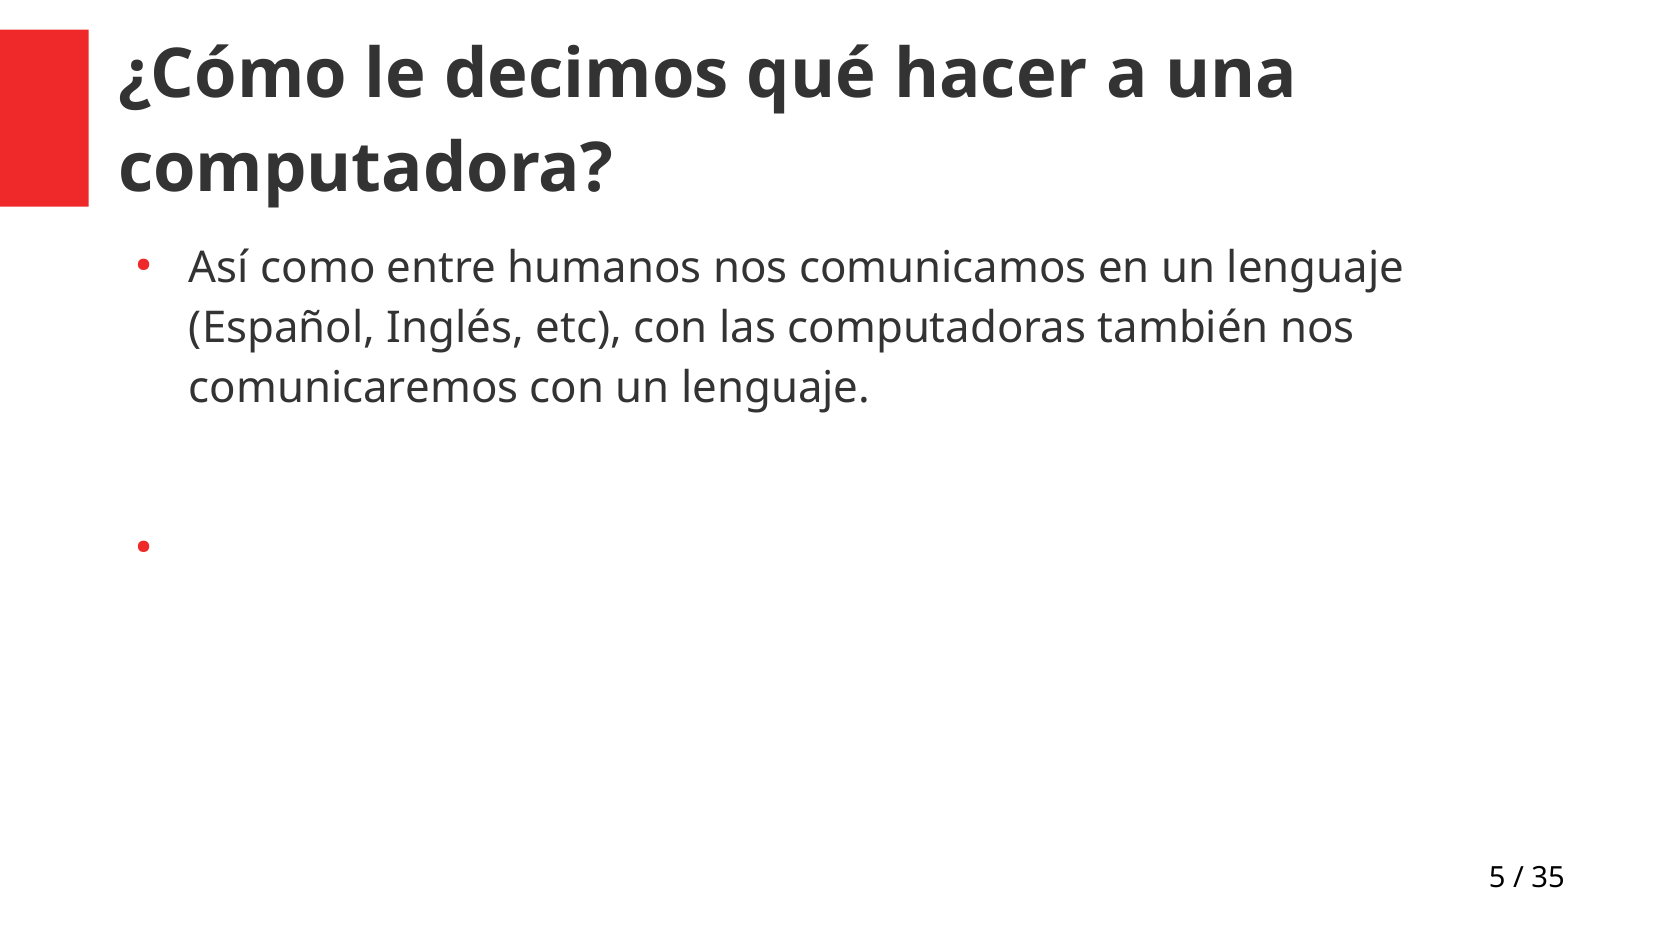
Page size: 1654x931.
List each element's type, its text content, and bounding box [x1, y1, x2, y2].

list Así como entre humanos nos comunicamos en un lenguaje (Español, Inglés, etc), con las computadoras también nos comunicaremos con un lenguaje. [118, 236, 1595, 798]
title ¿Cómo le decimos qué hacer a una computadora? [118, 29, 1595, 207]
